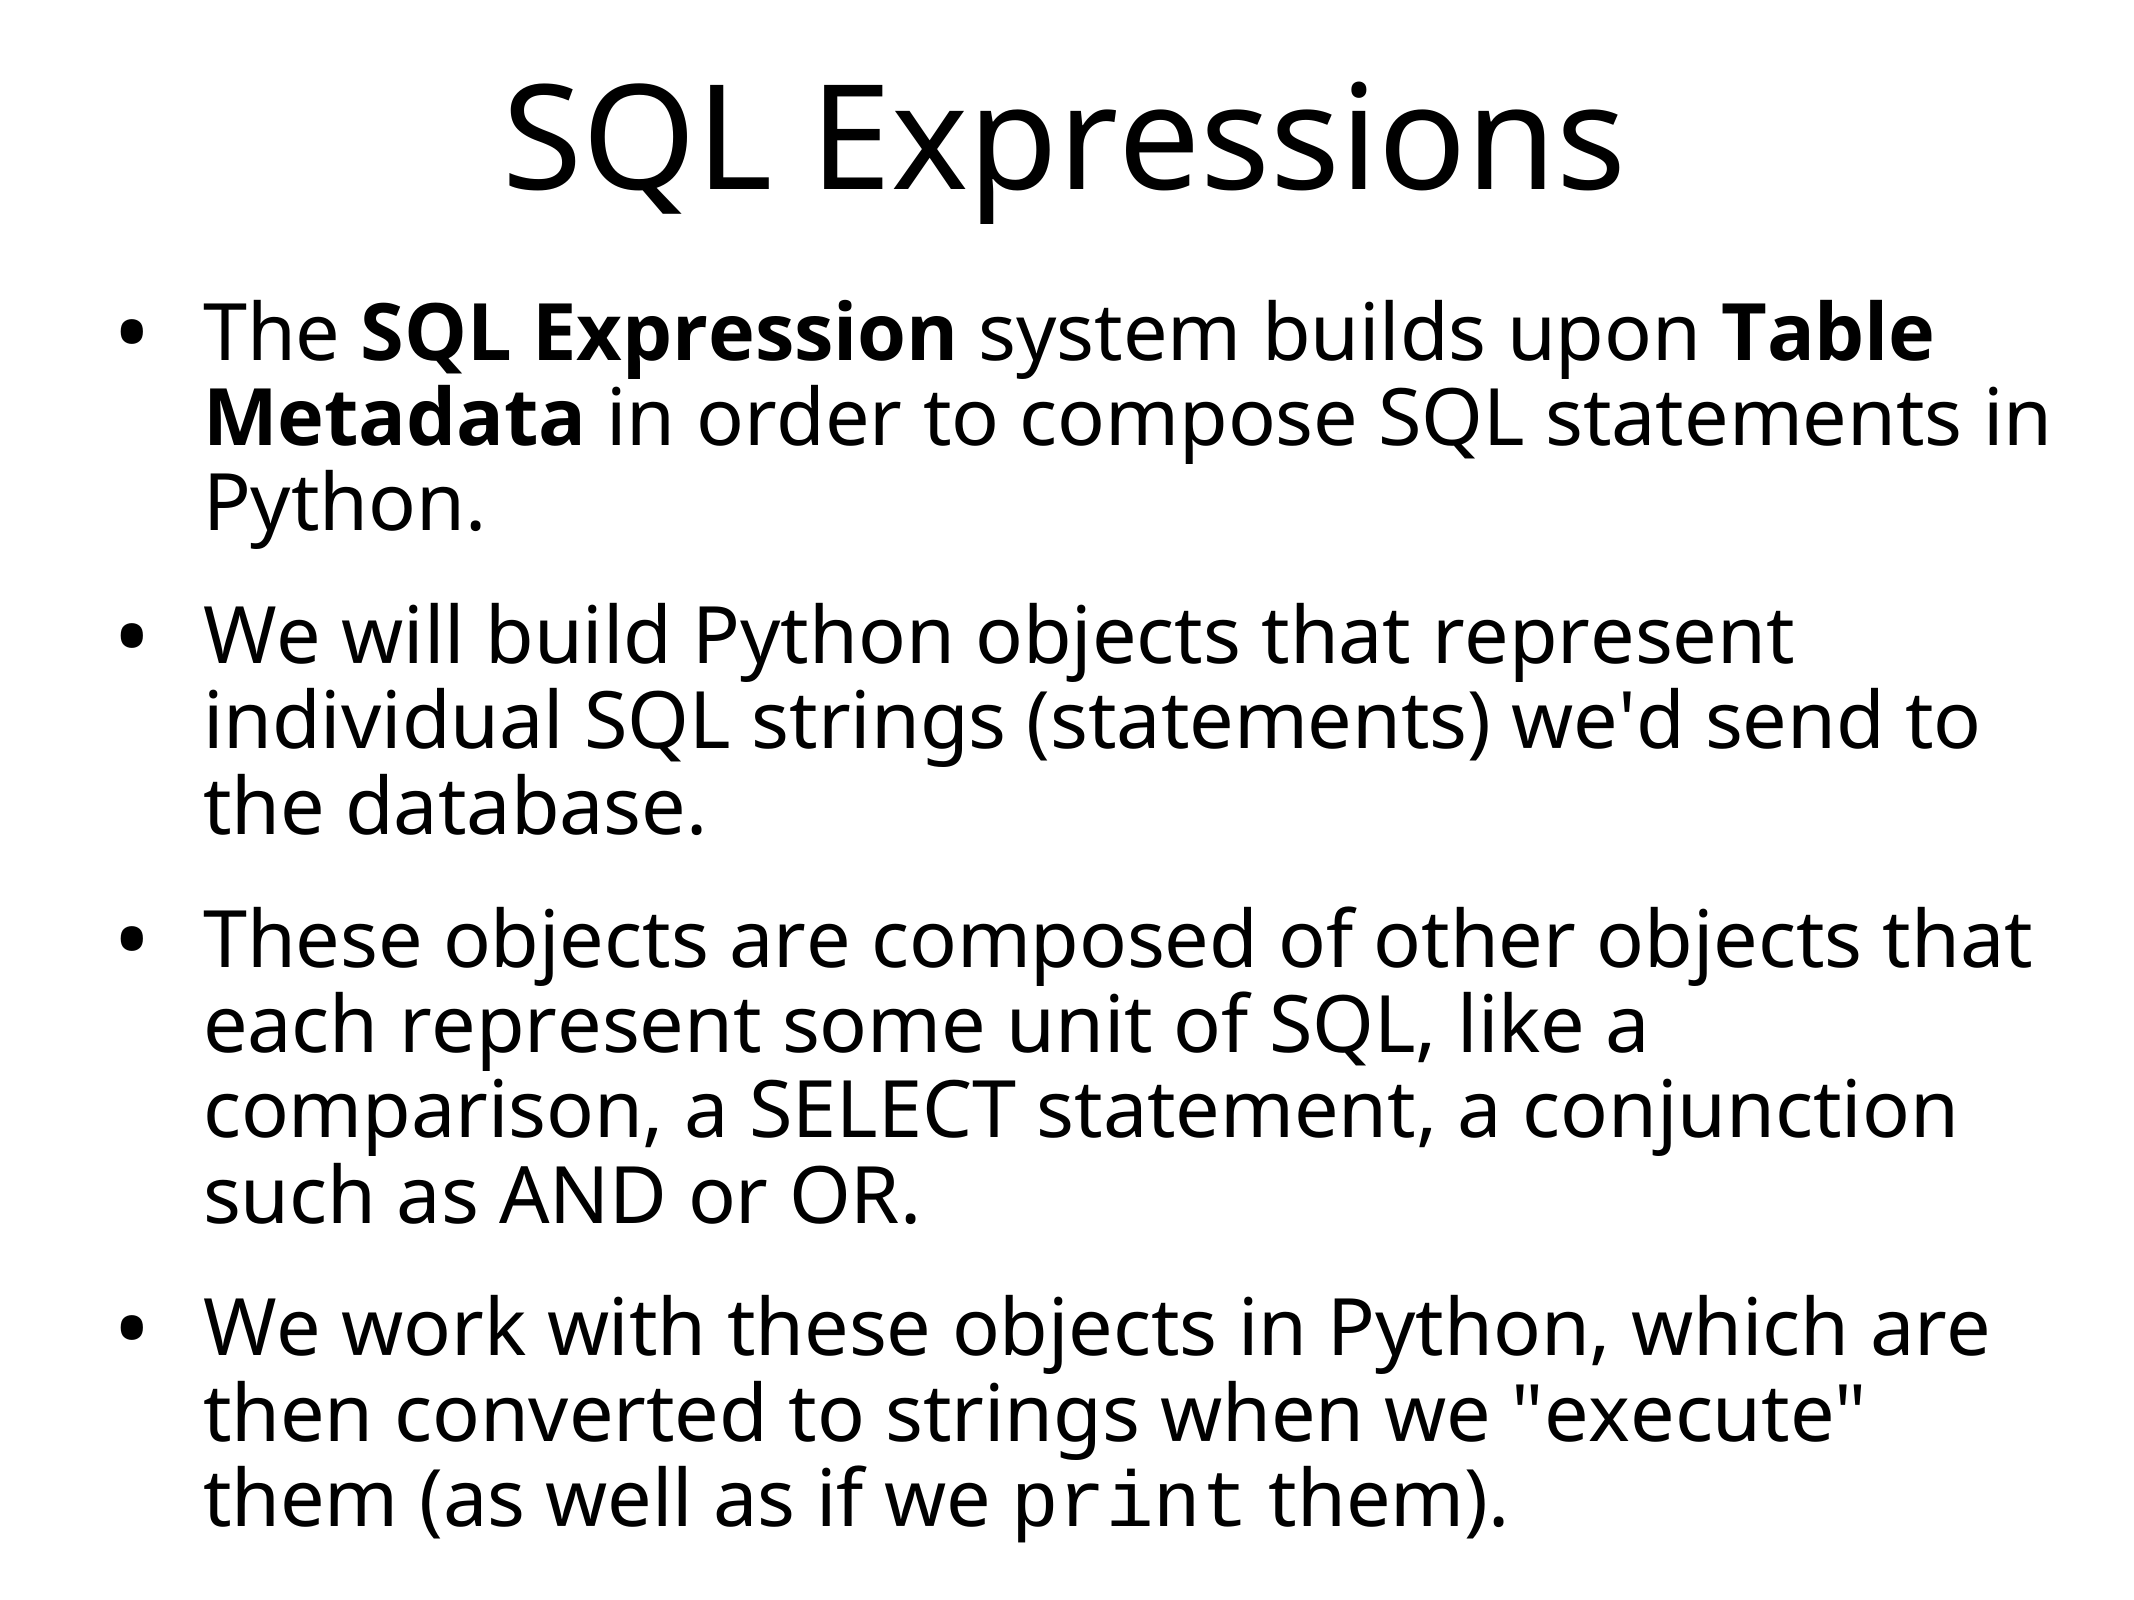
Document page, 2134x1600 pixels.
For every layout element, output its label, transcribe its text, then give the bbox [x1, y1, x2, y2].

title SQL Expressions [60, 41, 2069, 244]
list The SQL Expression system builds upon Table Metadata in order to compose SQL statements in Python. We will build Python objects that represent individual SQL strings (statements) we'd send to the database. These objects are composed of other objects that each represent some unit of SQL, like a comparison, a SELECT statement, a conjunction such as AND or OR. We work with these objects in Python, which are then converted to strings when we "execute" them (as well as if we print them). [56, 281, 2065, 1555]
